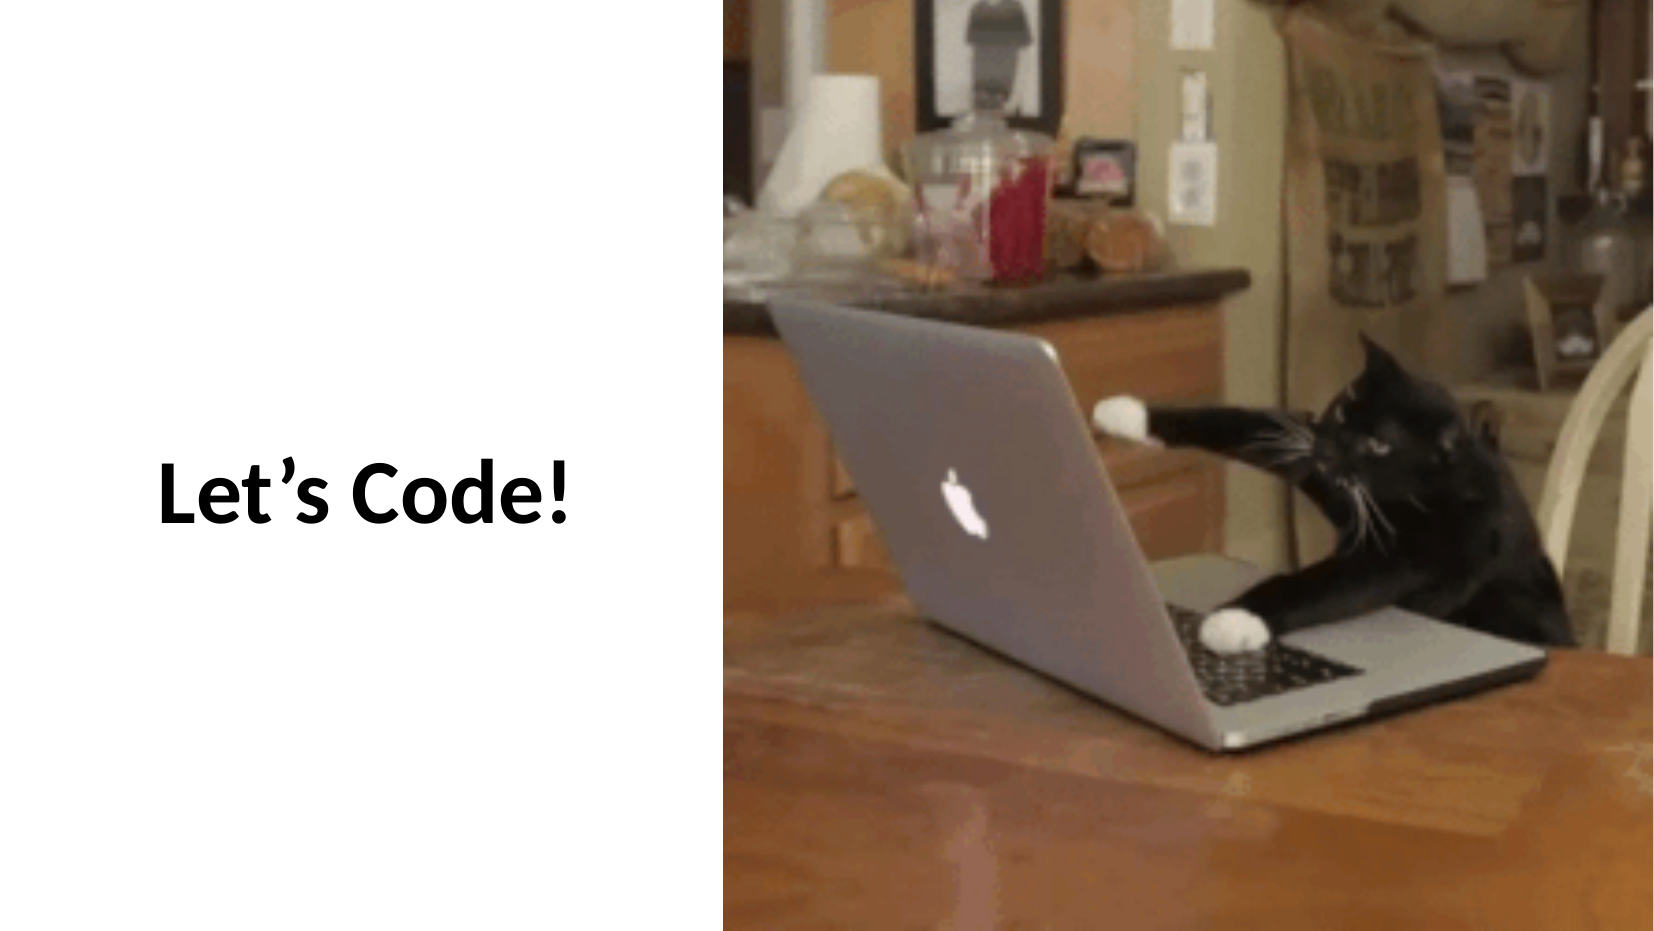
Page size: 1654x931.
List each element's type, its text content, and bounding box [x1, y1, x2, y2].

text_box Let’s Code! [56, 386, 677, 587]
picture [723, 0, 1654, 931]
